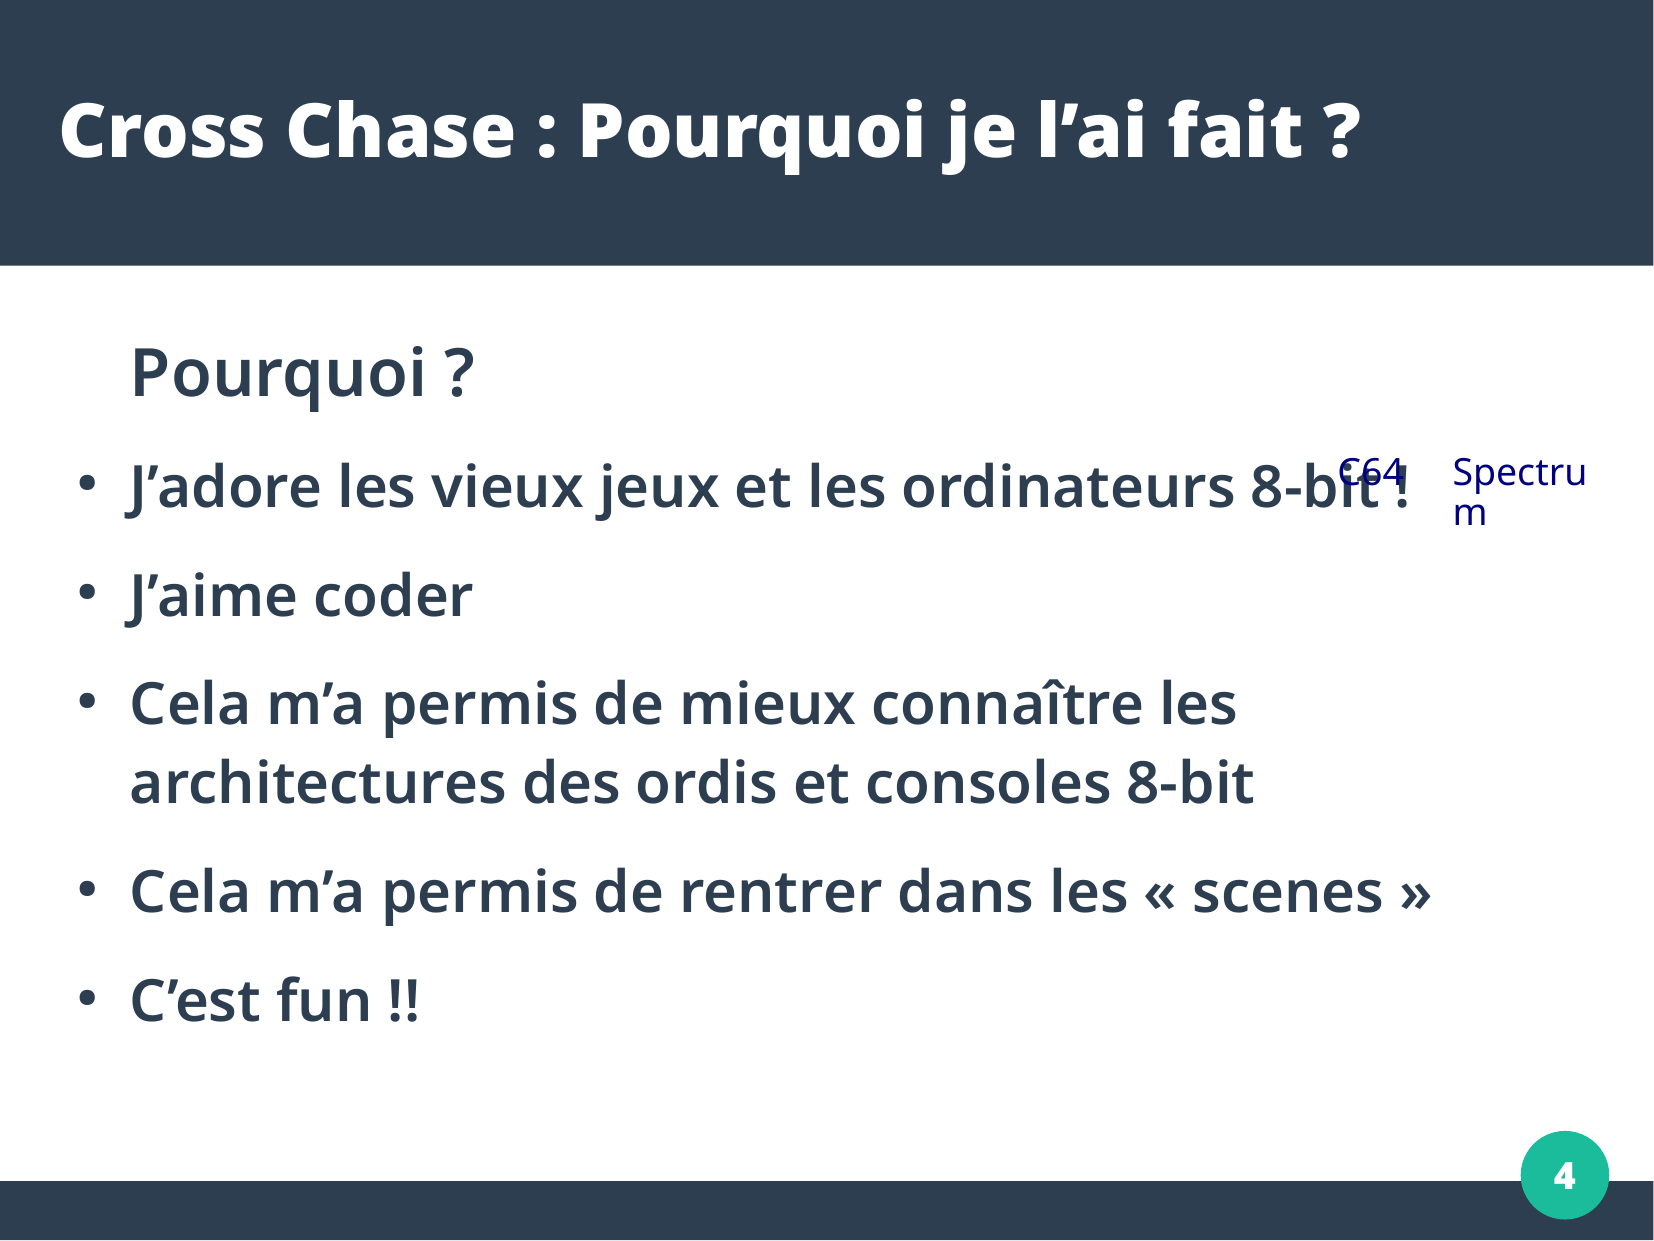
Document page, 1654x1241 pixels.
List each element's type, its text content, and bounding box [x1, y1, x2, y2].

text_box Spectrum [1437, 437, 1630, 508]
text_box C64 [1322, 437, 1441, 520]
title Cross Chase : Pourquoi je l’ai fait ? [59, 49, 1595, 207]
list Pourquoi ? J’adore les vieux jeux et les ordinateurs 8-bit ! J’aime coder Cela m’a permis de mieux connaître les architectures des ordis et consoles 8-bit Cela m’a permis de rentrer dans les « scenes » C’est fun !! [59, 324, 1595, 1152]
